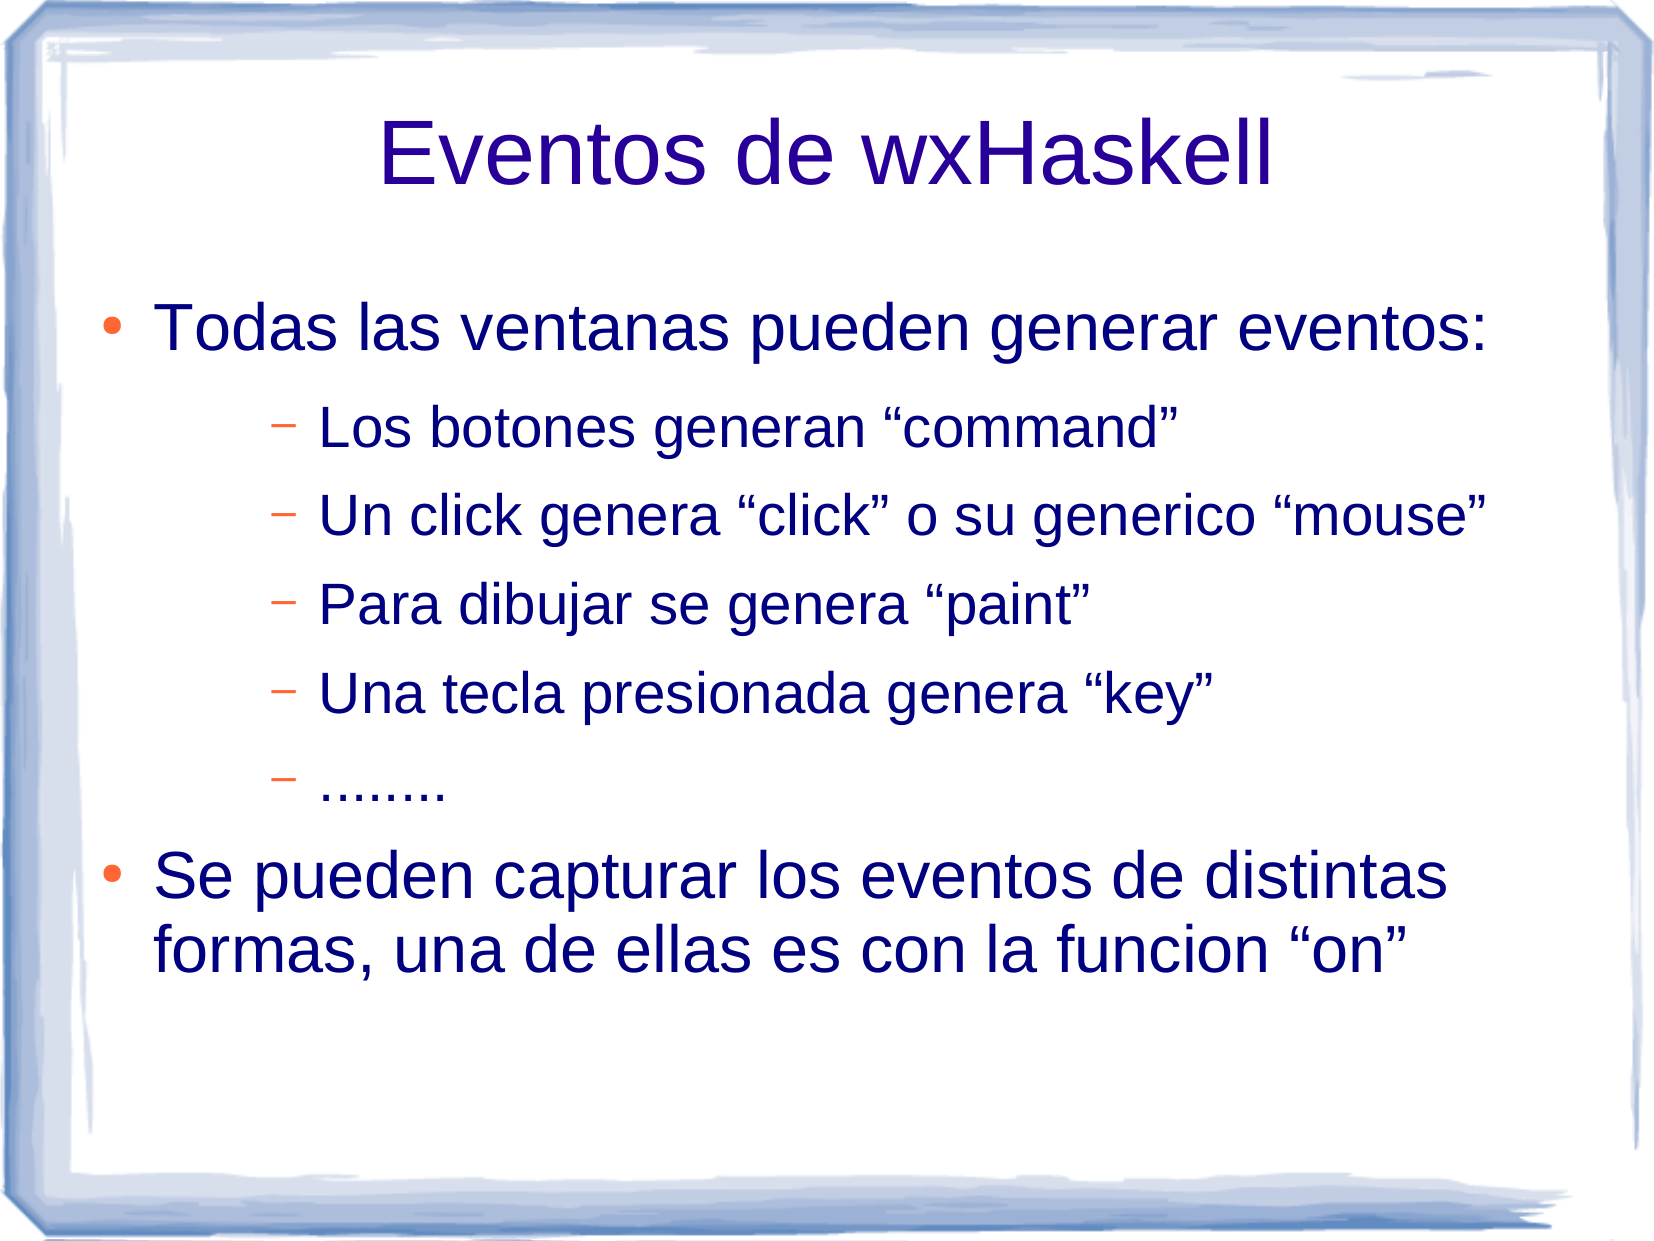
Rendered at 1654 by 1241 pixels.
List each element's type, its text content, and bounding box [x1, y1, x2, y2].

title Eventos de wxHaskell [82, 49, 1571, 257]
picture [0, 0, 1654, 1241]
list Todas las ventanas pueden generar eventos: Los botones generan “command” Un click genera “click” o su generico “mouse” Para dibujar se genera “paint” Una tecla presionada genera “key” ........ Se pueden capturar los eventos de distintas formas, una de ellas es con la funcion “on” [82, 290, 1571, 1094]
